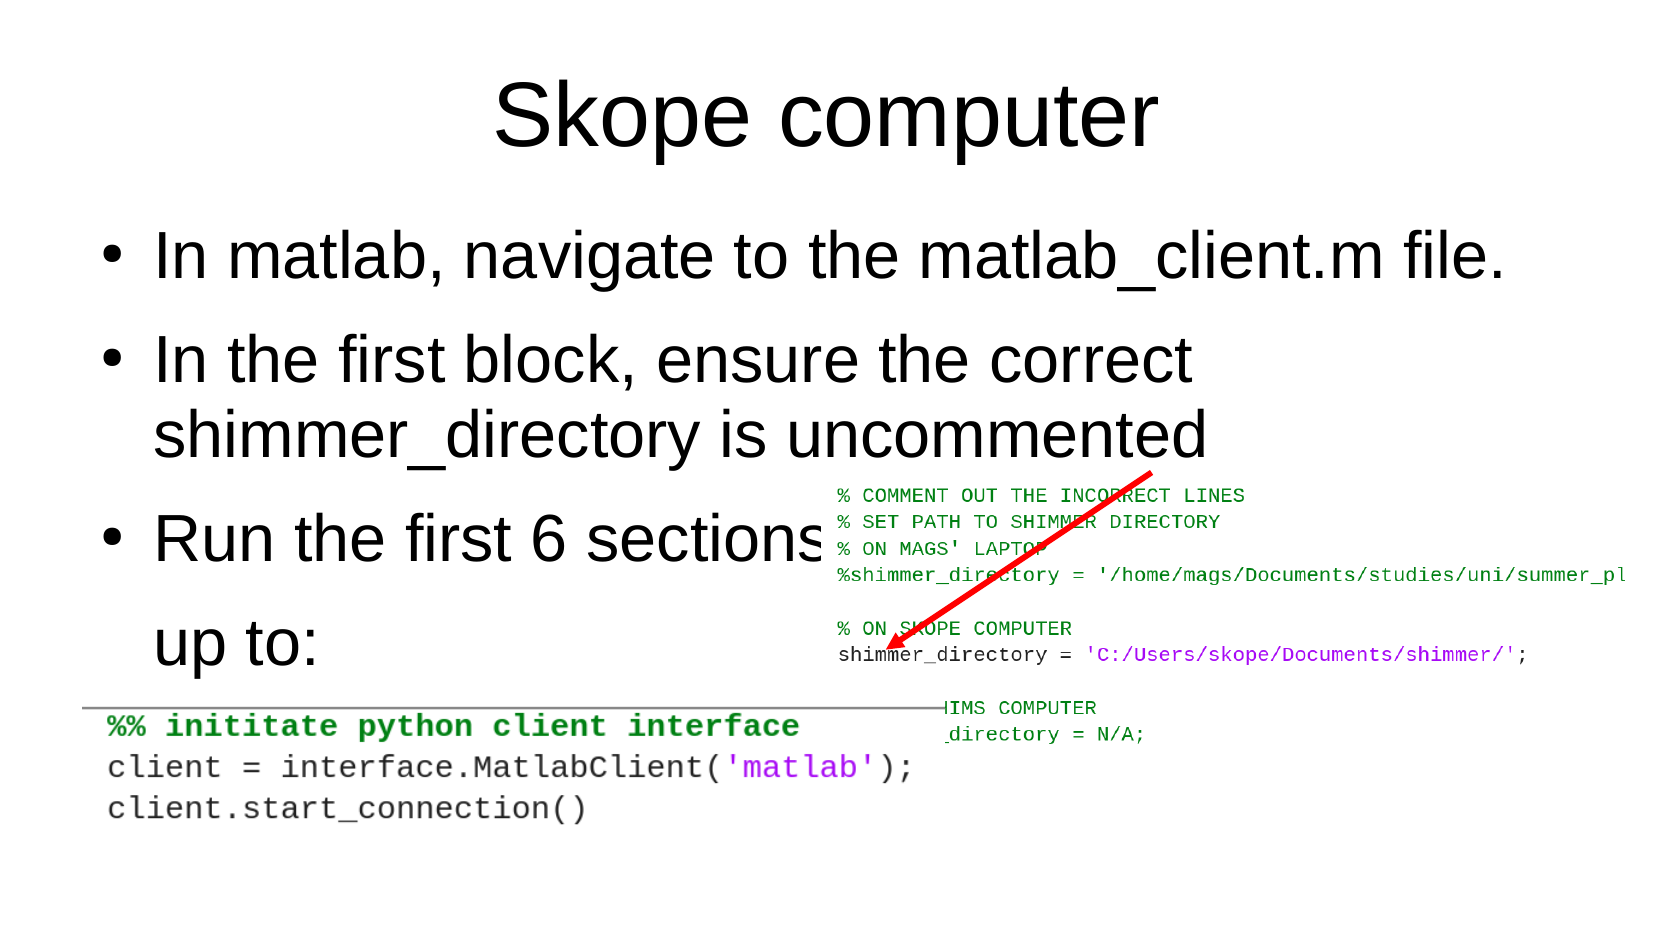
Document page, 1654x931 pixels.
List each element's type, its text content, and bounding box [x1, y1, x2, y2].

title Skope computer [82, 37, 1571, 193]
list In matlab, navigate to the matlab_client.m file. In the first block, ensure the correct shimmer_directory is uncommented Run the first 6 sections up to: [82, 217, 1571, 684]
picture [82, 472, 1625, 857]
